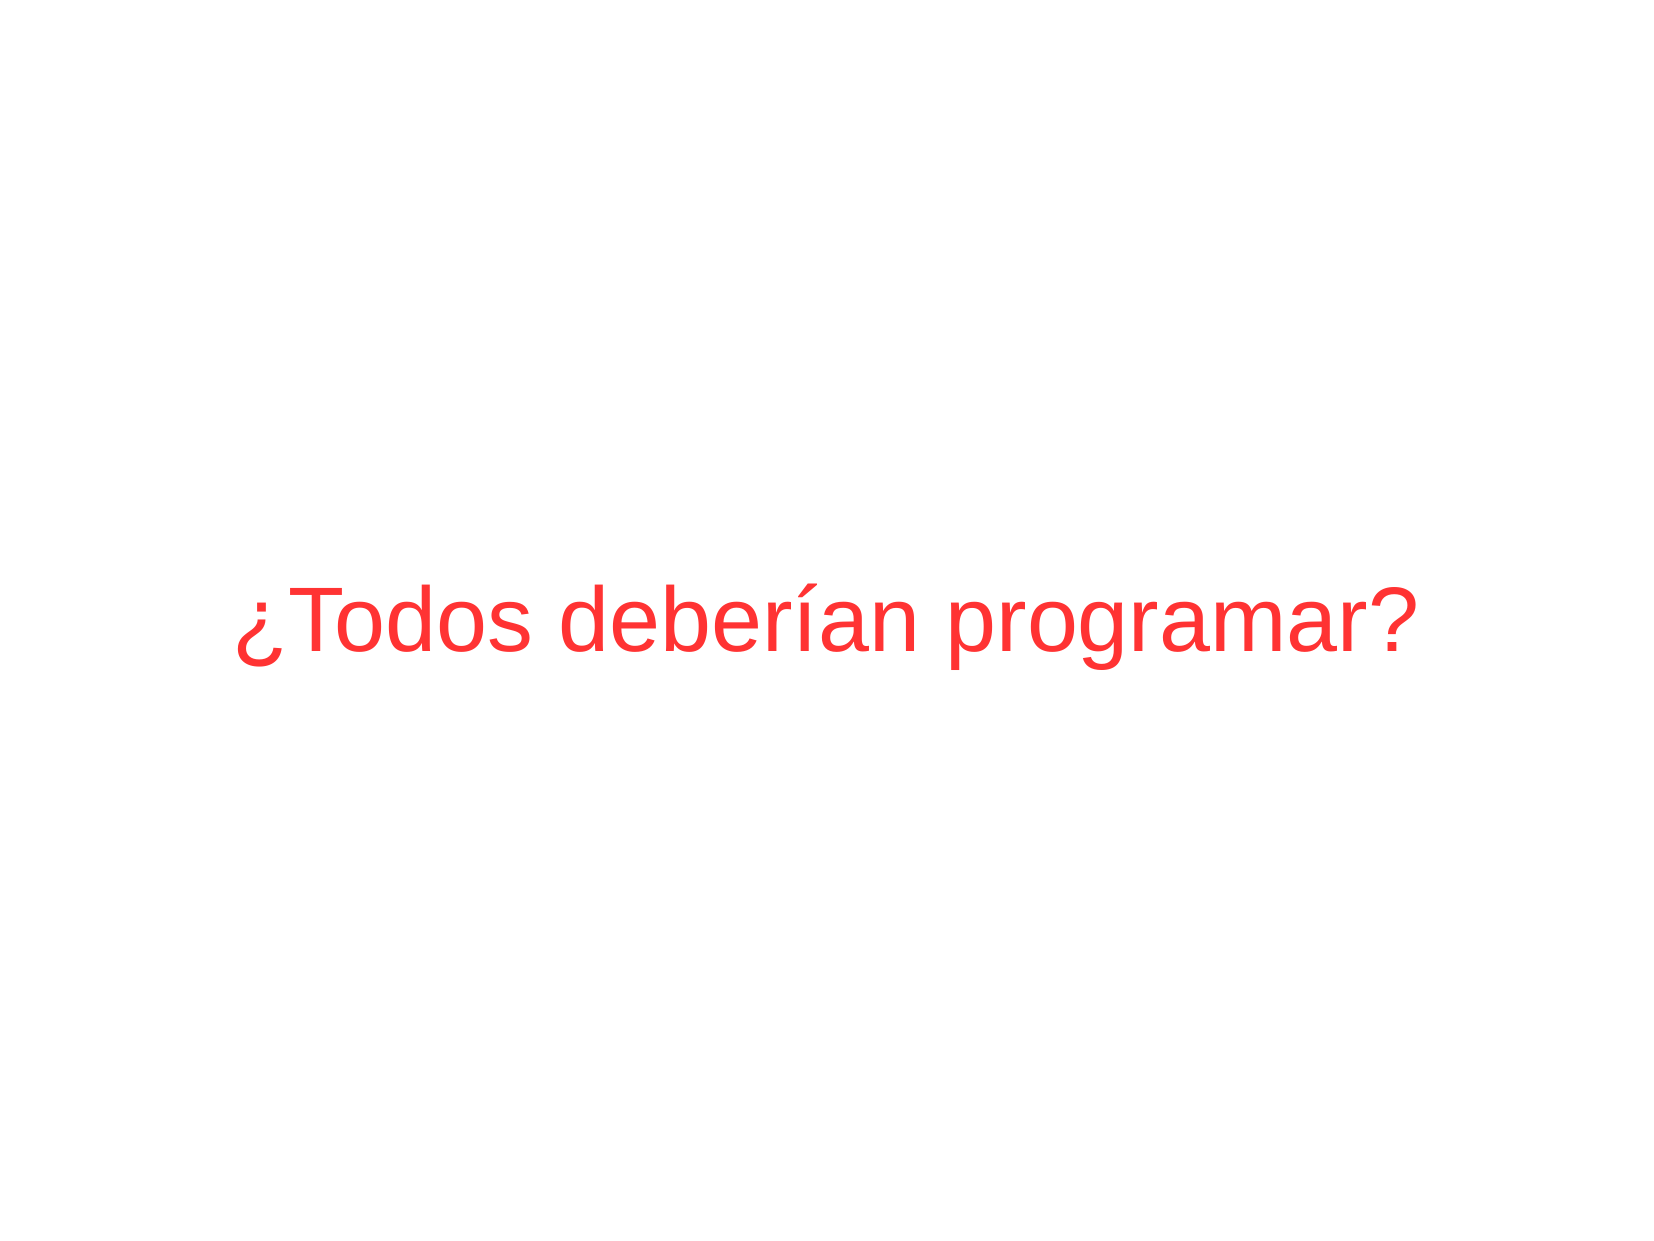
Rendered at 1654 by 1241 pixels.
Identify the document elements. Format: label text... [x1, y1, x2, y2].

title ¿Todos deberían programar? [82, 516, 1571, 724]
